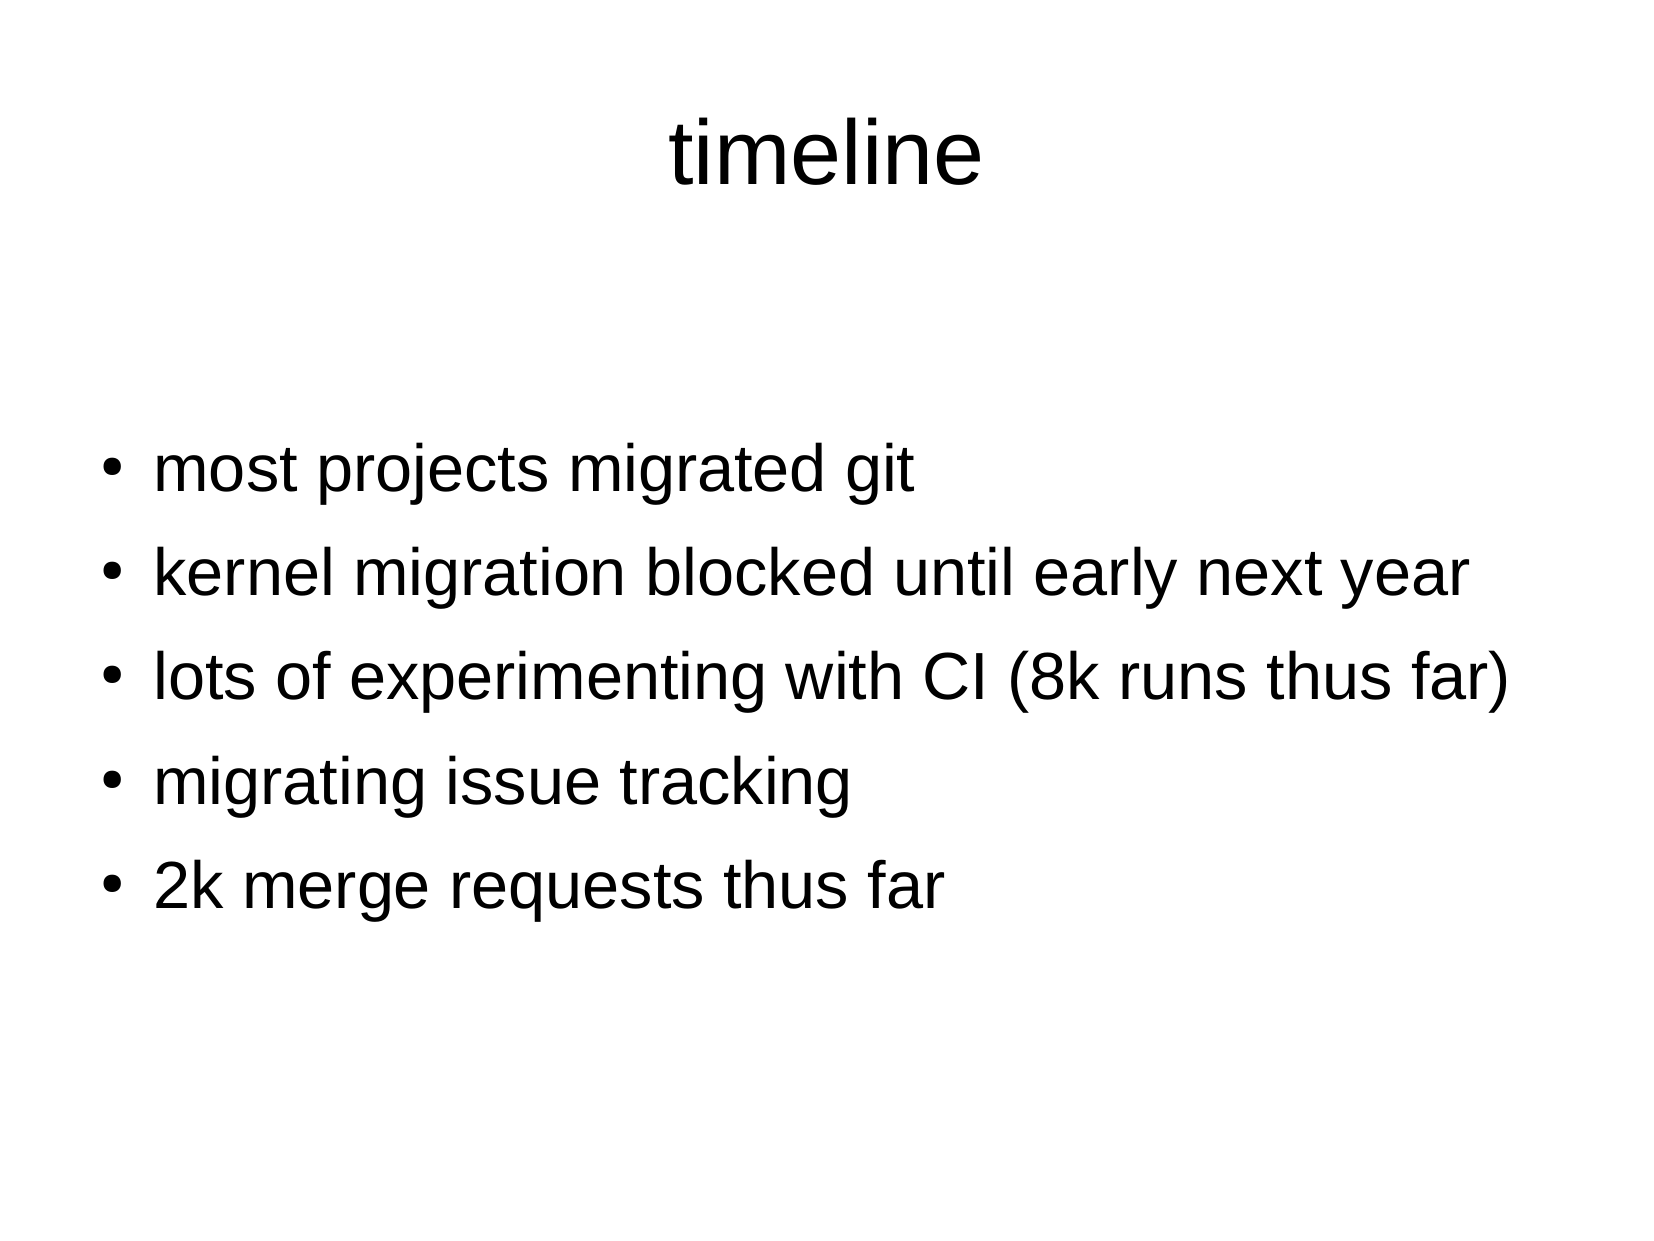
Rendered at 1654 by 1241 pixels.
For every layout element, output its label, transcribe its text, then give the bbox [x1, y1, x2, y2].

list most projects migrated git kernel migration blocked until early next year lots of experimenting with CI (8k runs thus far) migrating issue tracking 2k merge requests thus far [82, 431, 1571, 1021]
title timeline [82, 49, 1571, 257]
